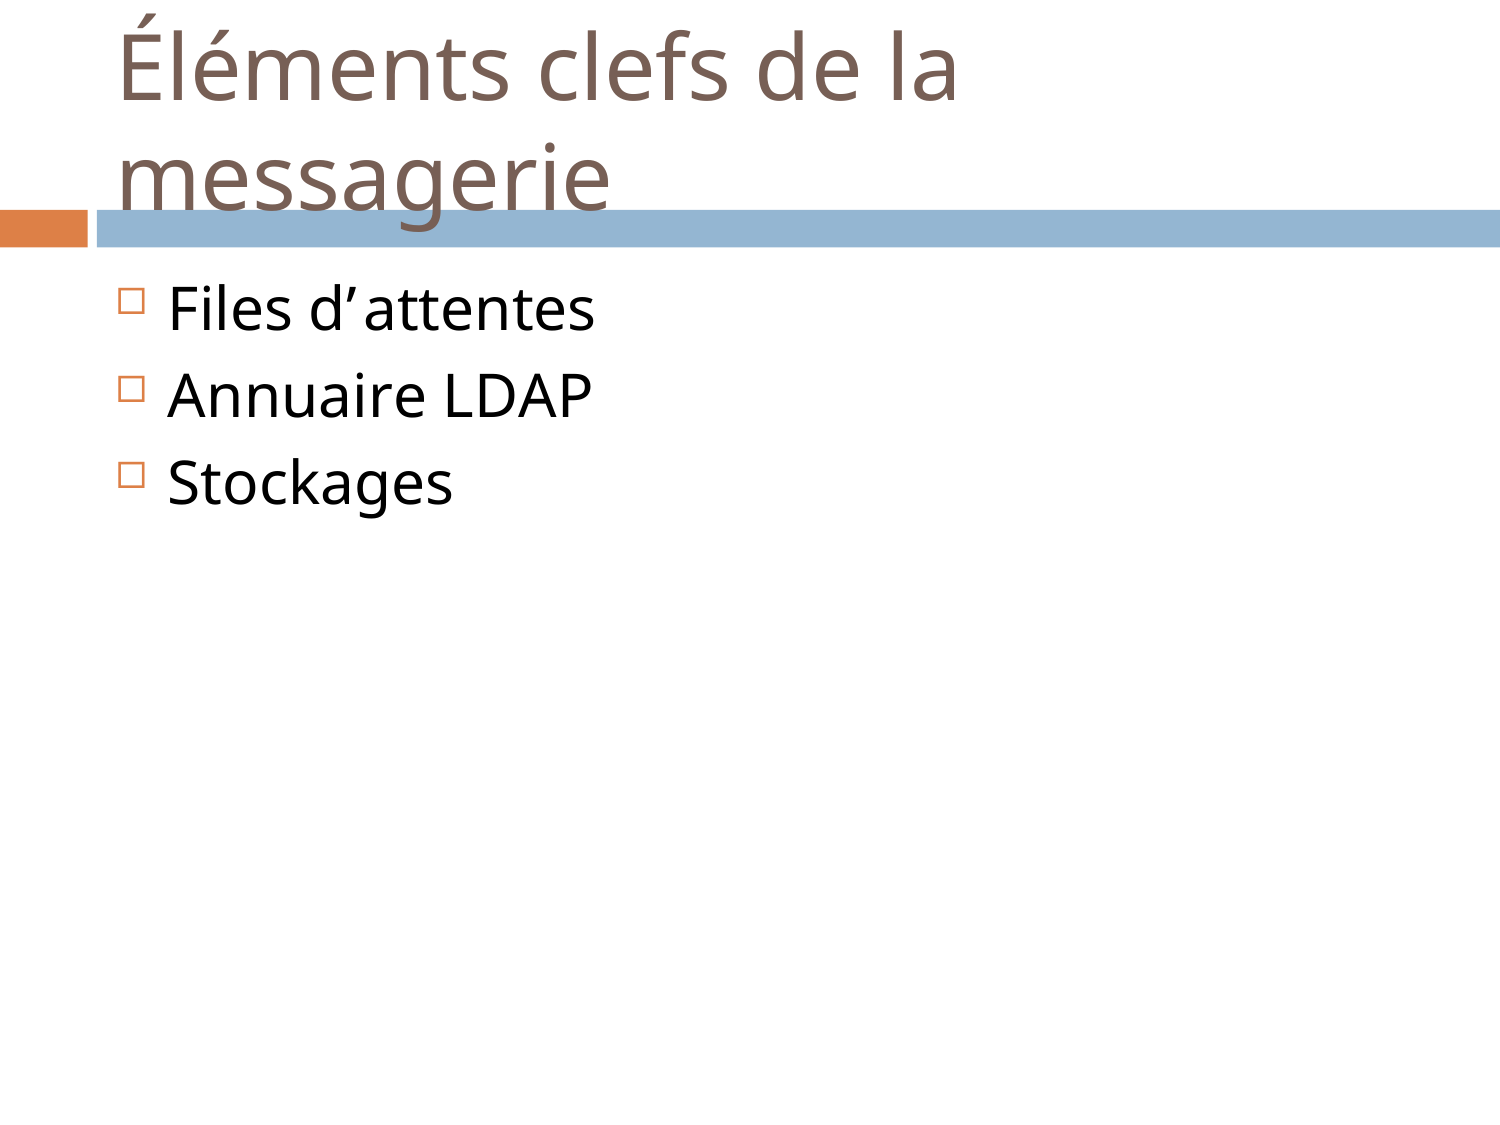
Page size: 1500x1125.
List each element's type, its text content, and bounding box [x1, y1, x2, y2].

title Éléments clefs de la messagerie [100, 37, 1477, 201]
list Files d’attentes Annuaire LDAP Stockages [100, 262, 1438, 1000]
